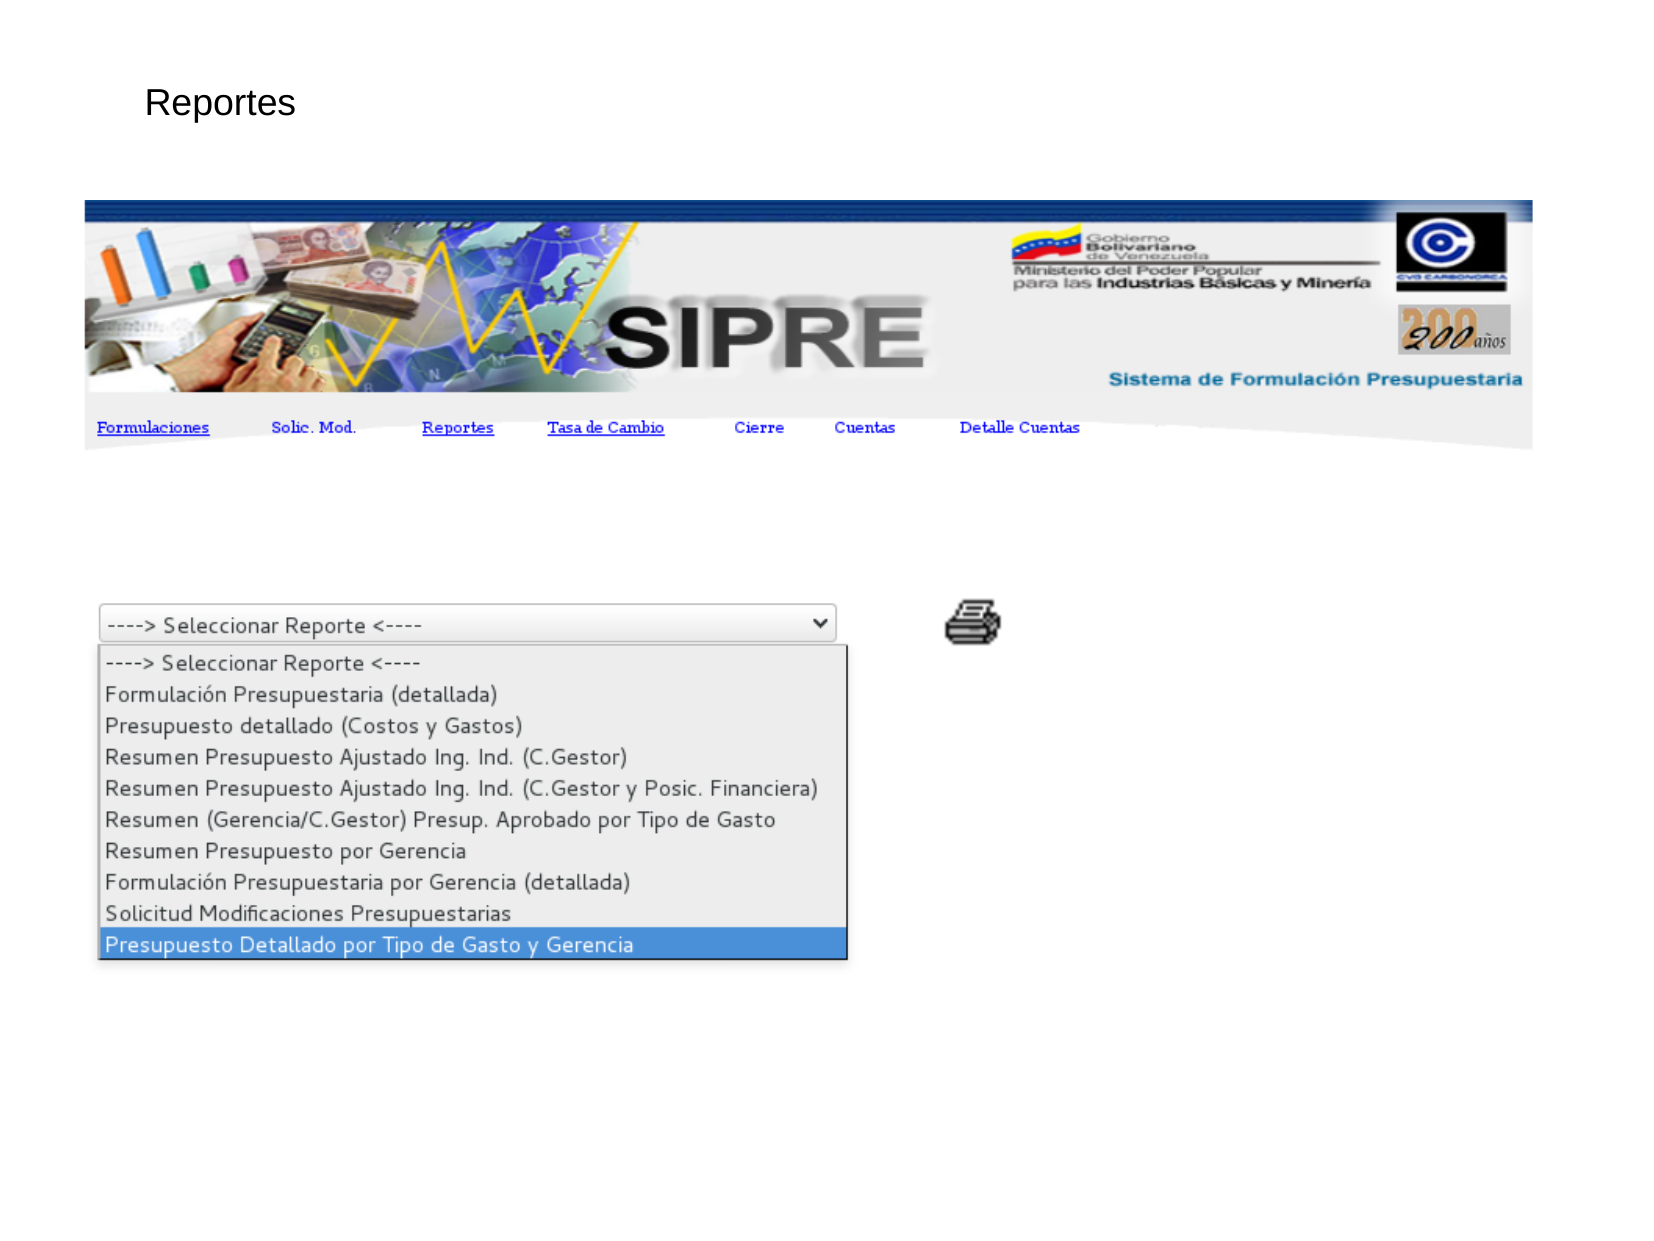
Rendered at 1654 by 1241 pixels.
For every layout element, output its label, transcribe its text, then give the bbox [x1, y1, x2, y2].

text_box Reportes [129, 74, 709, 132]
picture [82, 200, 1572, 990]
